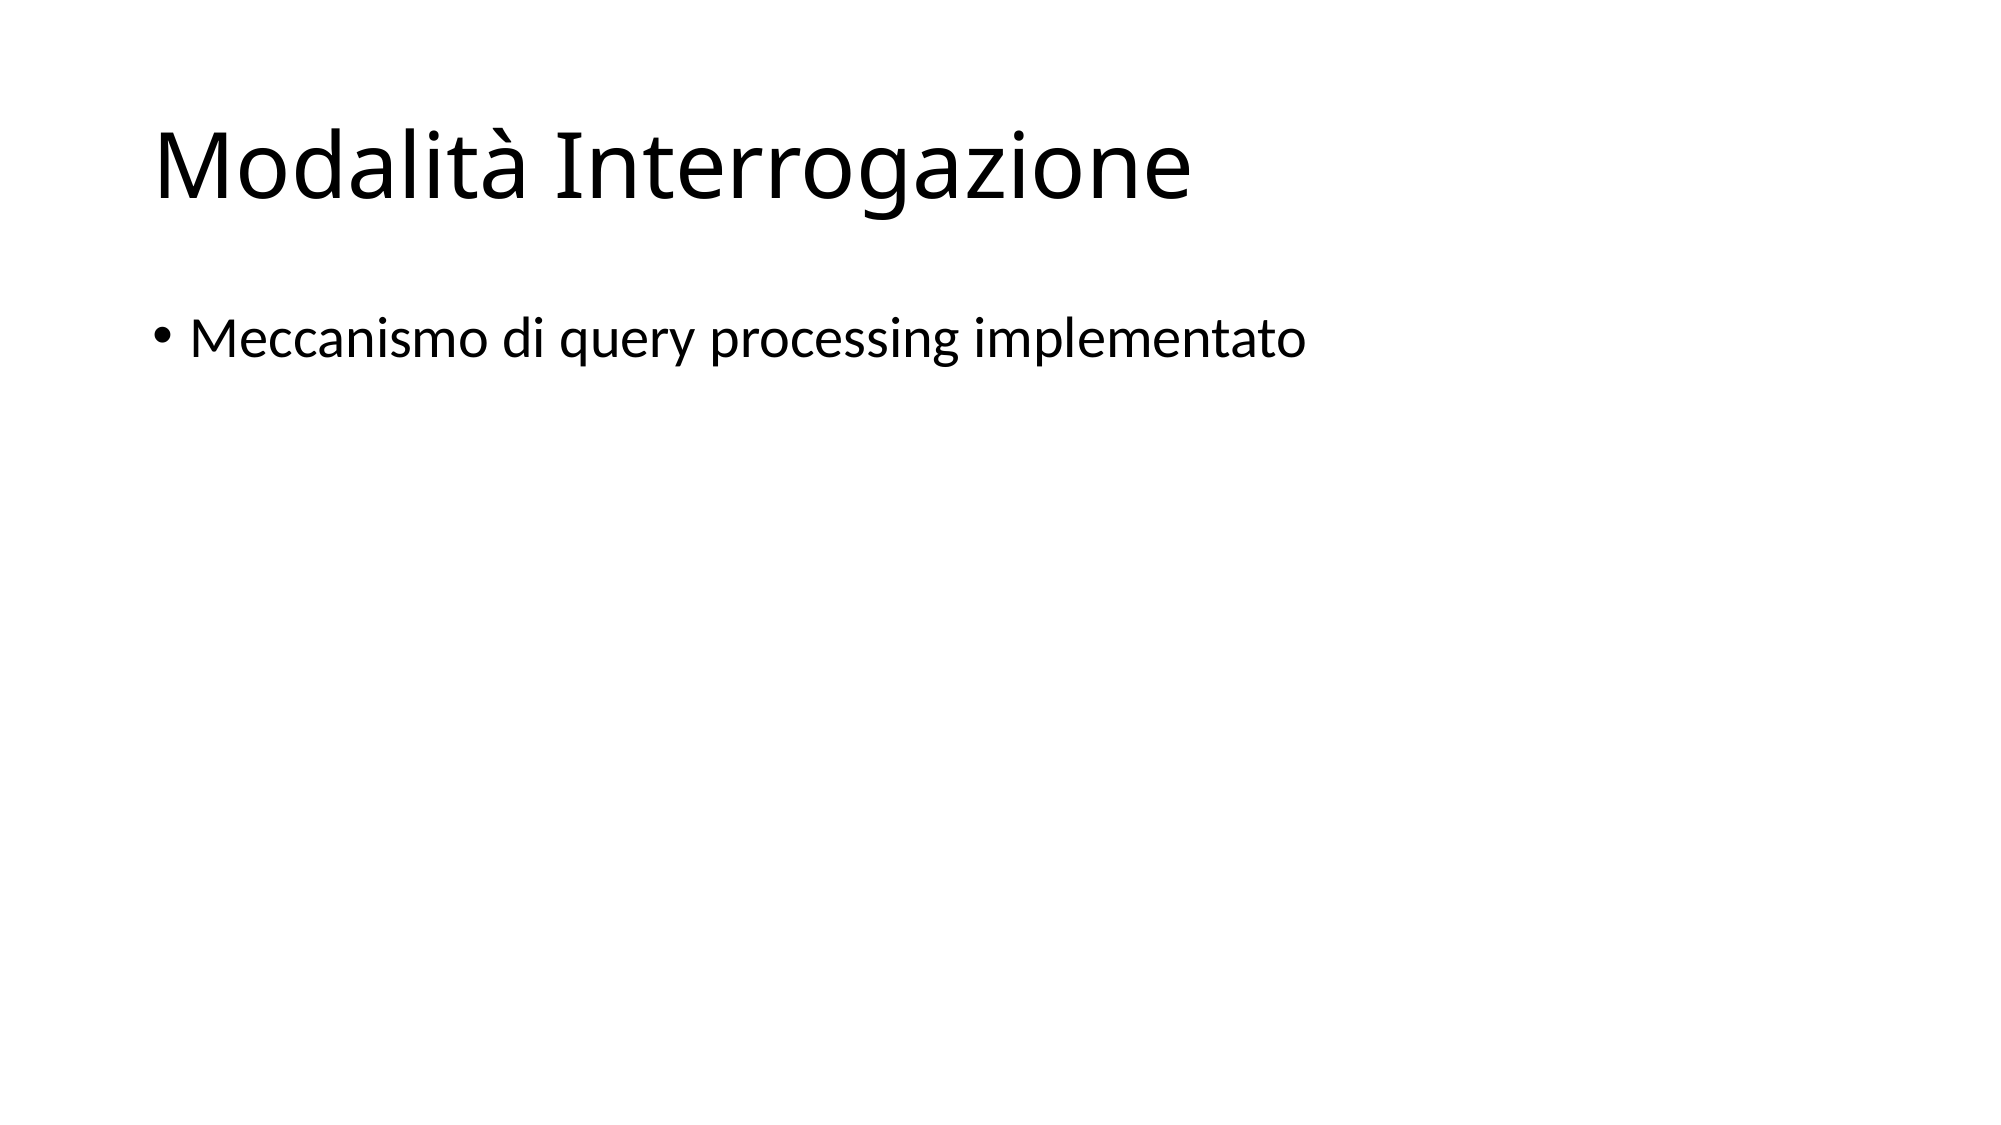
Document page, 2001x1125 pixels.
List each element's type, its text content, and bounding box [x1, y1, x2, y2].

title Modalità Interrogazione [137, 59, 1863, 278]
list Meccanismo di query processing implementato [137, 299, 1863, 1014]
